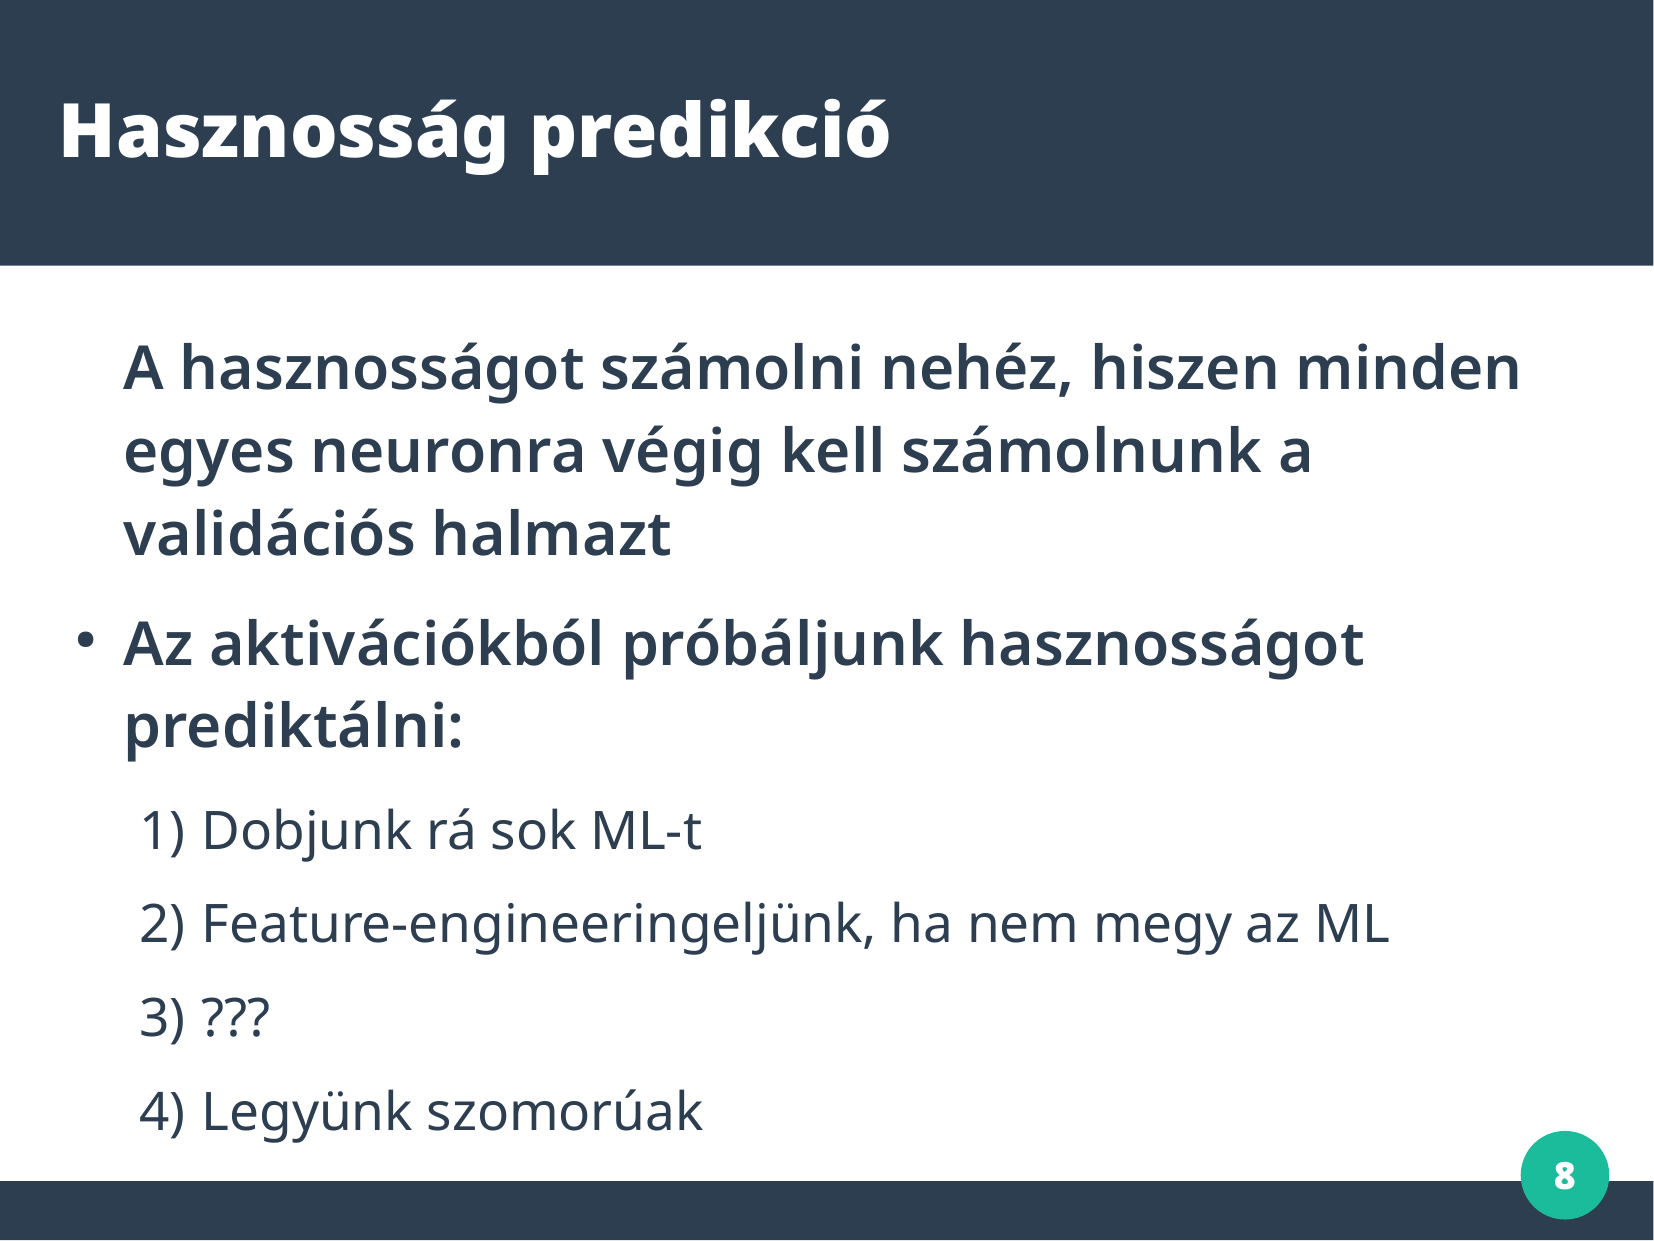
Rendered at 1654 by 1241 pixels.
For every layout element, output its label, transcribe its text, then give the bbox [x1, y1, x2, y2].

title Hasznosság predikció [59, 49, 1595, 207]
list A hasznosságot számolni nehéz, hiszen minden egyes neuronra végig kell számolnunk a validációs halmazt Az aktivációkból próbáljunk hasznosságot prediktálni: Dobjunk rá sok ML-t Feature-engineeringeljünk, ha nem megy az ML ??? Legyünk szomorúak [59, 324, 1595, 1152]
